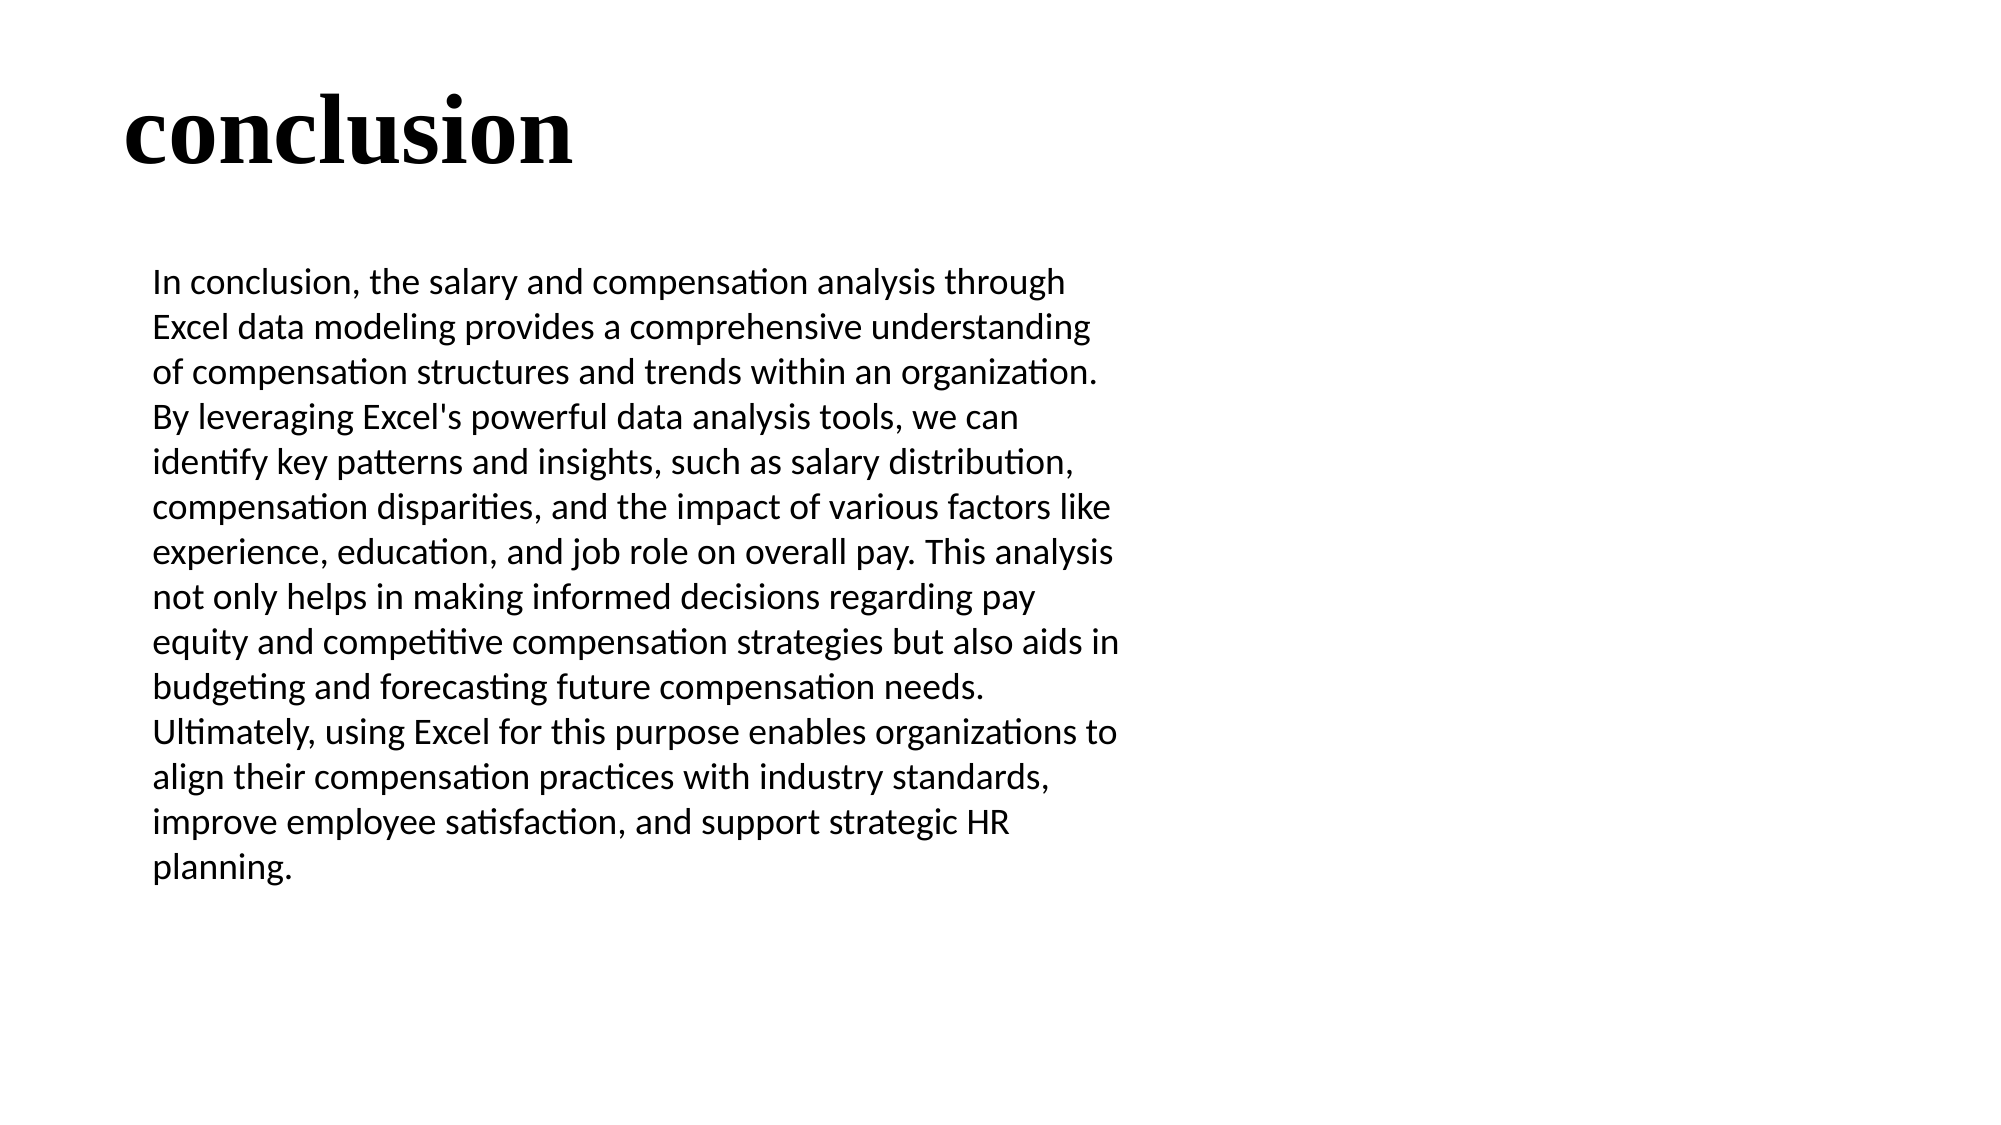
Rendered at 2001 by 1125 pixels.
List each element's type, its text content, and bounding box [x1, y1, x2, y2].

text_box In conclusion, the salary and compensation analysis through Excel data modeling provides a comprehensive understanding of compensation structures and trends within an organization. By leveraging Excel's powerful data analysis tools, we can identify key patterns and insights, such as salary distribution, compensation disparities, and the impact of various factors like experience, education, and job role on overall pay. This analysis not only helps in making informed decisions regarding pay equity and competitive compensation strategies but also aids in budgeting and forecasting future compensation needs. Ultimately, using Excel for this purpose enables organizations to align their compensation practices with industry standards, improve employee satisfaction, and support strategic HR planning. [137, 250, 1137, 895]
title conclusion [123, 63, 1877, 188]
